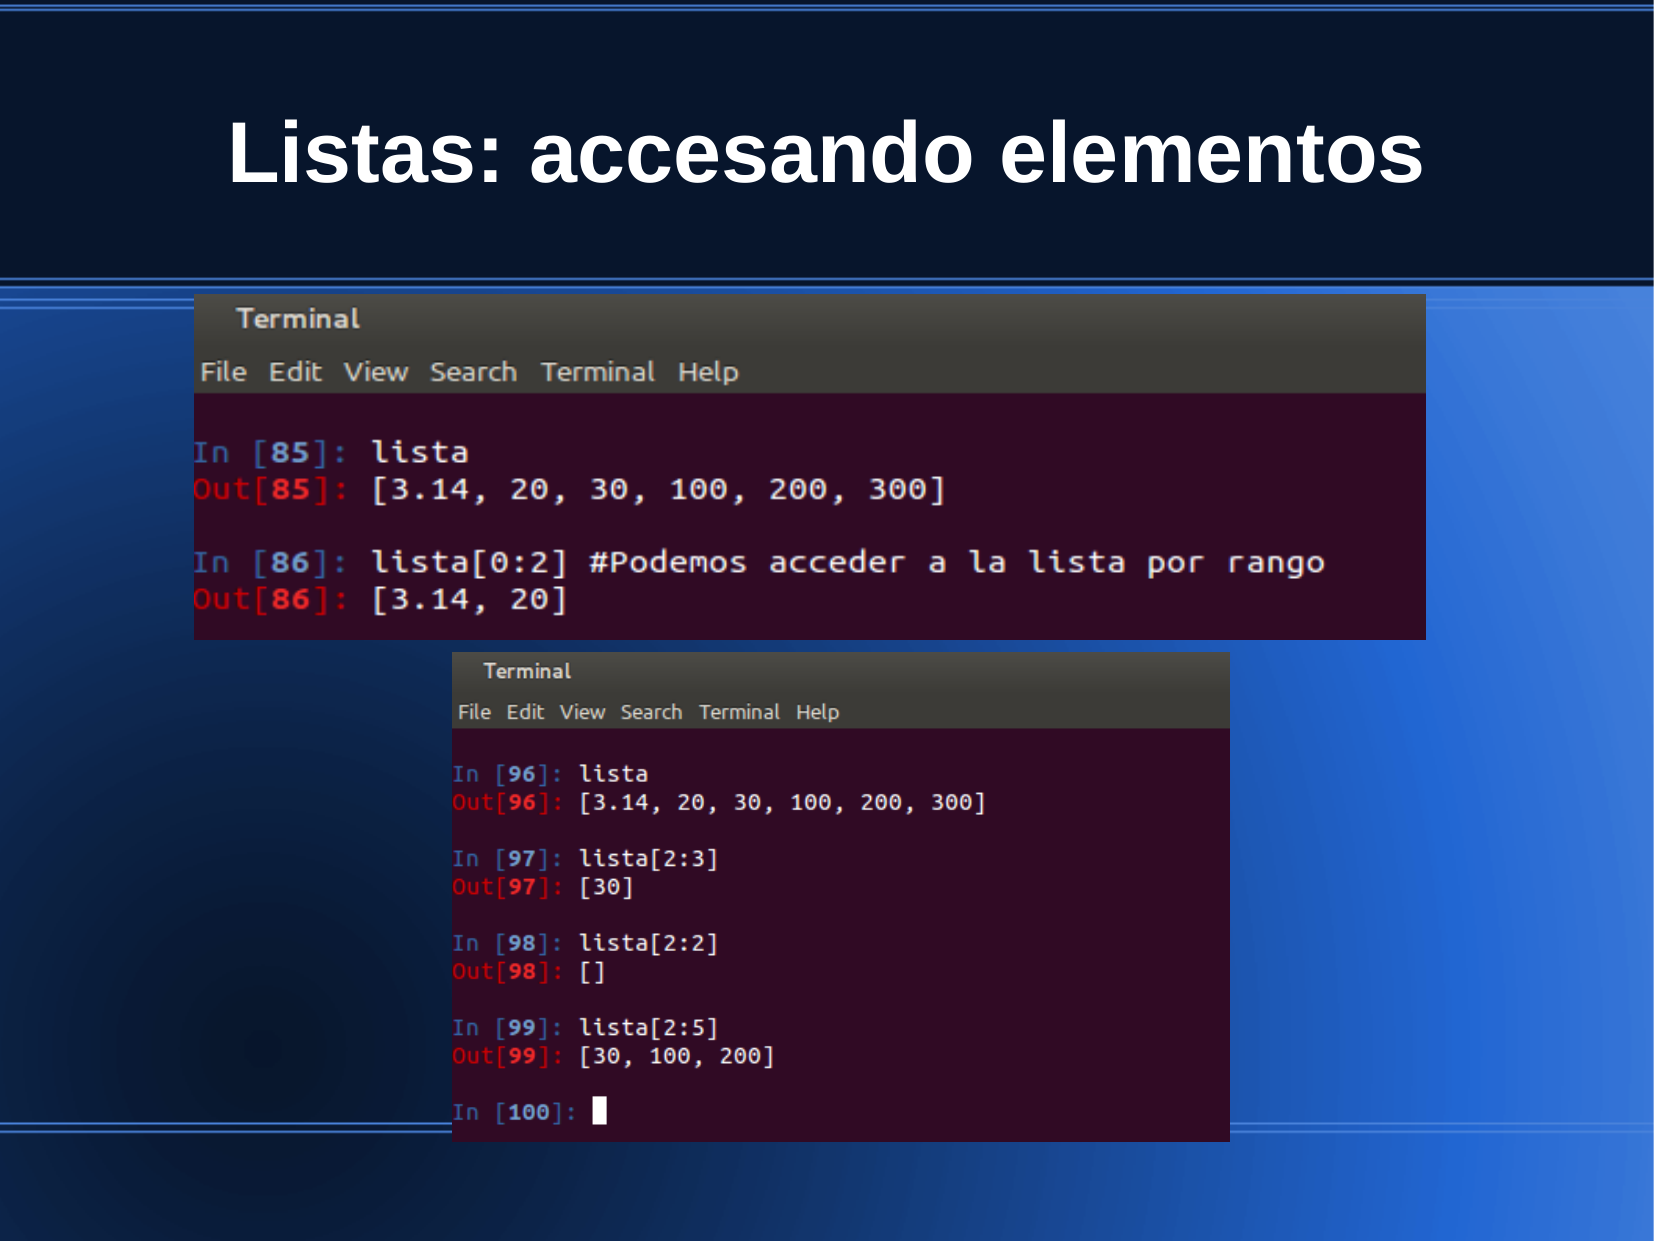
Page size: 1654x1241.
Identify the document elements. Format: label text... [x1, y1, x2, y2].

picture [0, 0, 1654, 1241]
title Listas: accesando elementos [82, 49, 1571, 257]
